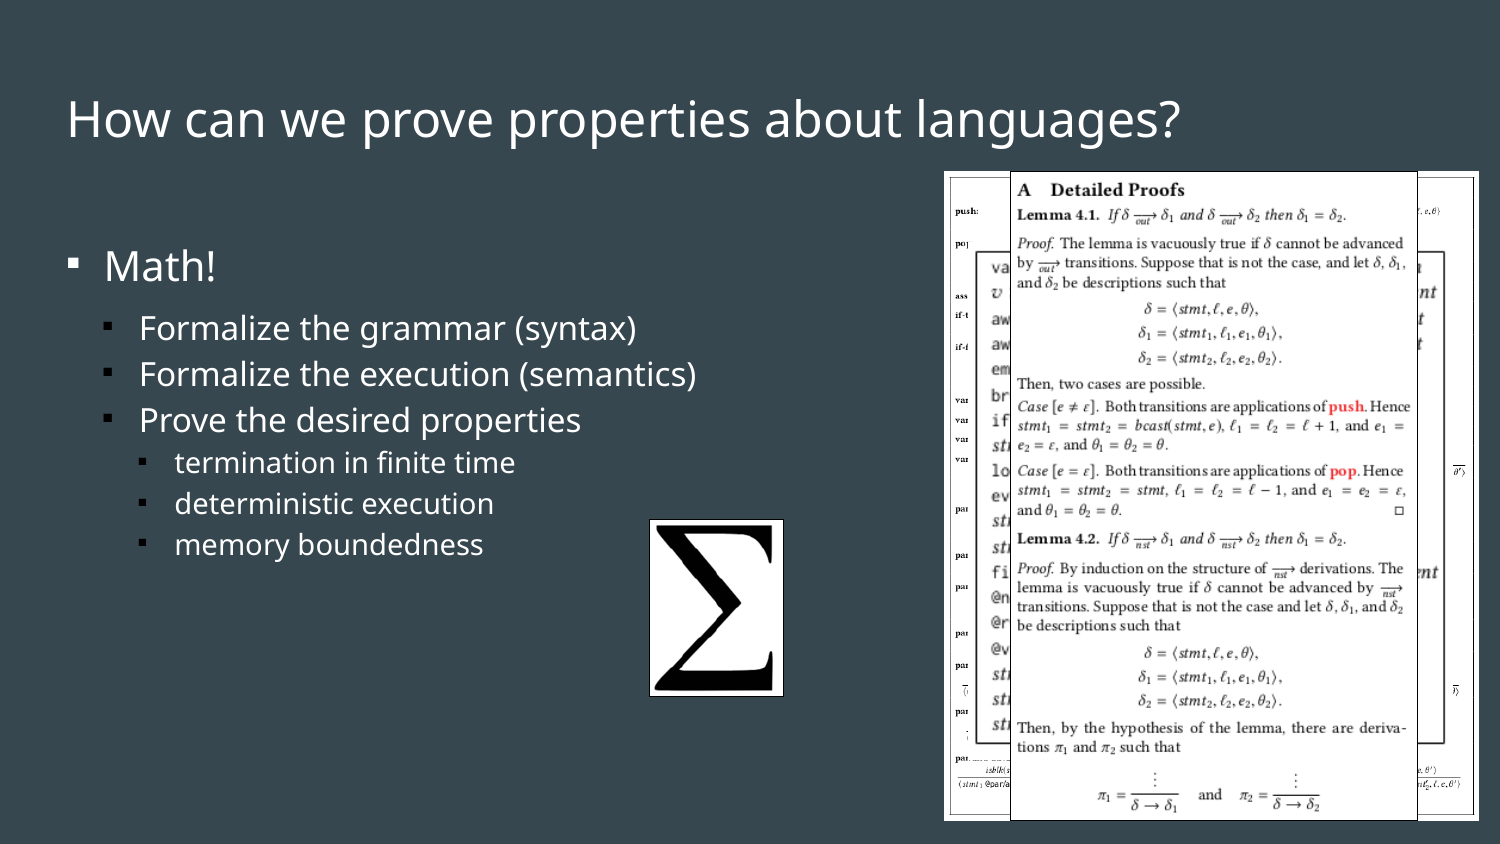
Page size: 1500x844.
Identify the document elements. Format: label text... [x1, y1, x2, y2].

picture [649, 519, 784, 697]
list Math! Formalize the grammar (syntax) Formalize the execution (semantics) Prove the desired properties termination in finite time deterministic execution memory boundedness [53, 224, 804, 780]
picture [944, 171, 1479, 821]
title How can we prove properties about languages? [51, 72, 1449, 167]
